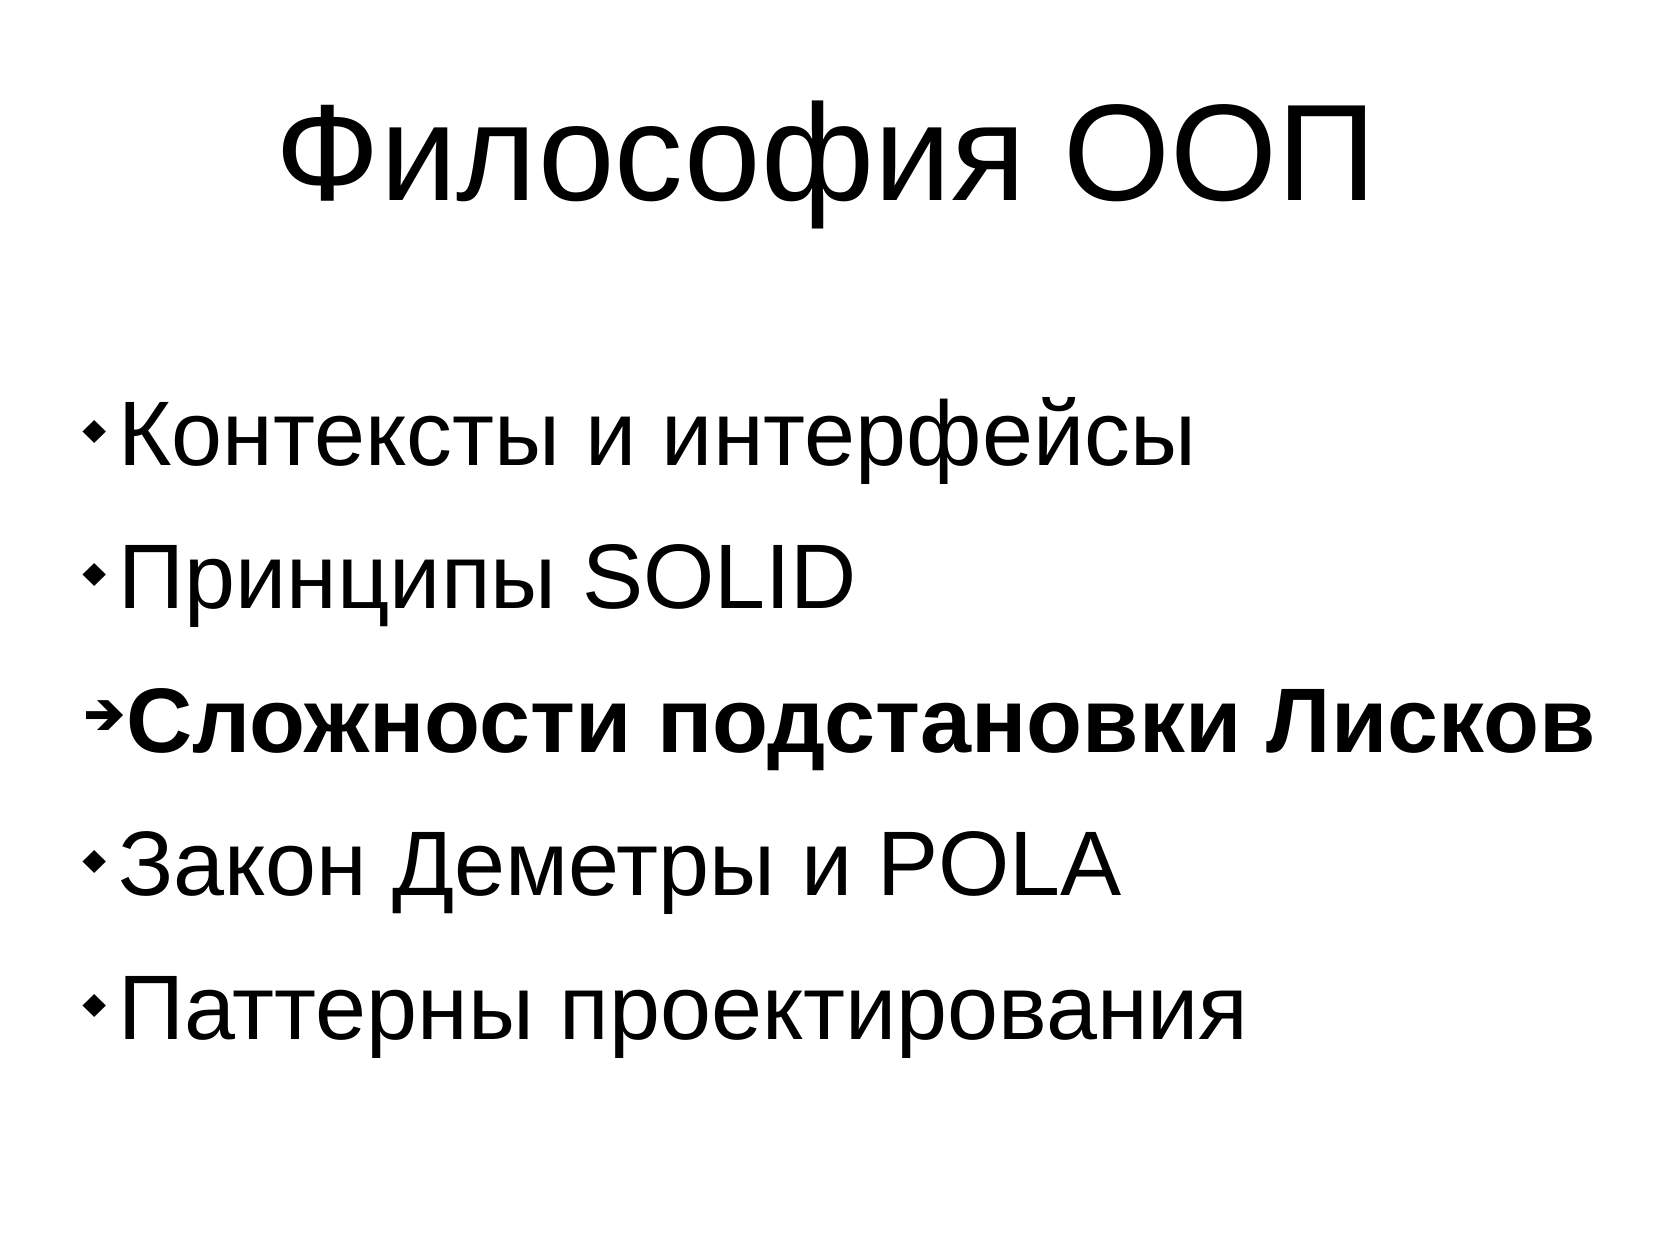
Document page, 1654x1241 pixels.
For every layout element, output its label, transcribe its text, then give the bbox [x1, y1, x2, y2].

subtitle Контексты и интерфейсы Принципы SOLID Сложности подстановки Лисков Закон Деметры и POLA Паттерны проектирования [82, 290, 1606, 1111]
title Философия ООП [82, 49, 1571, 257]
